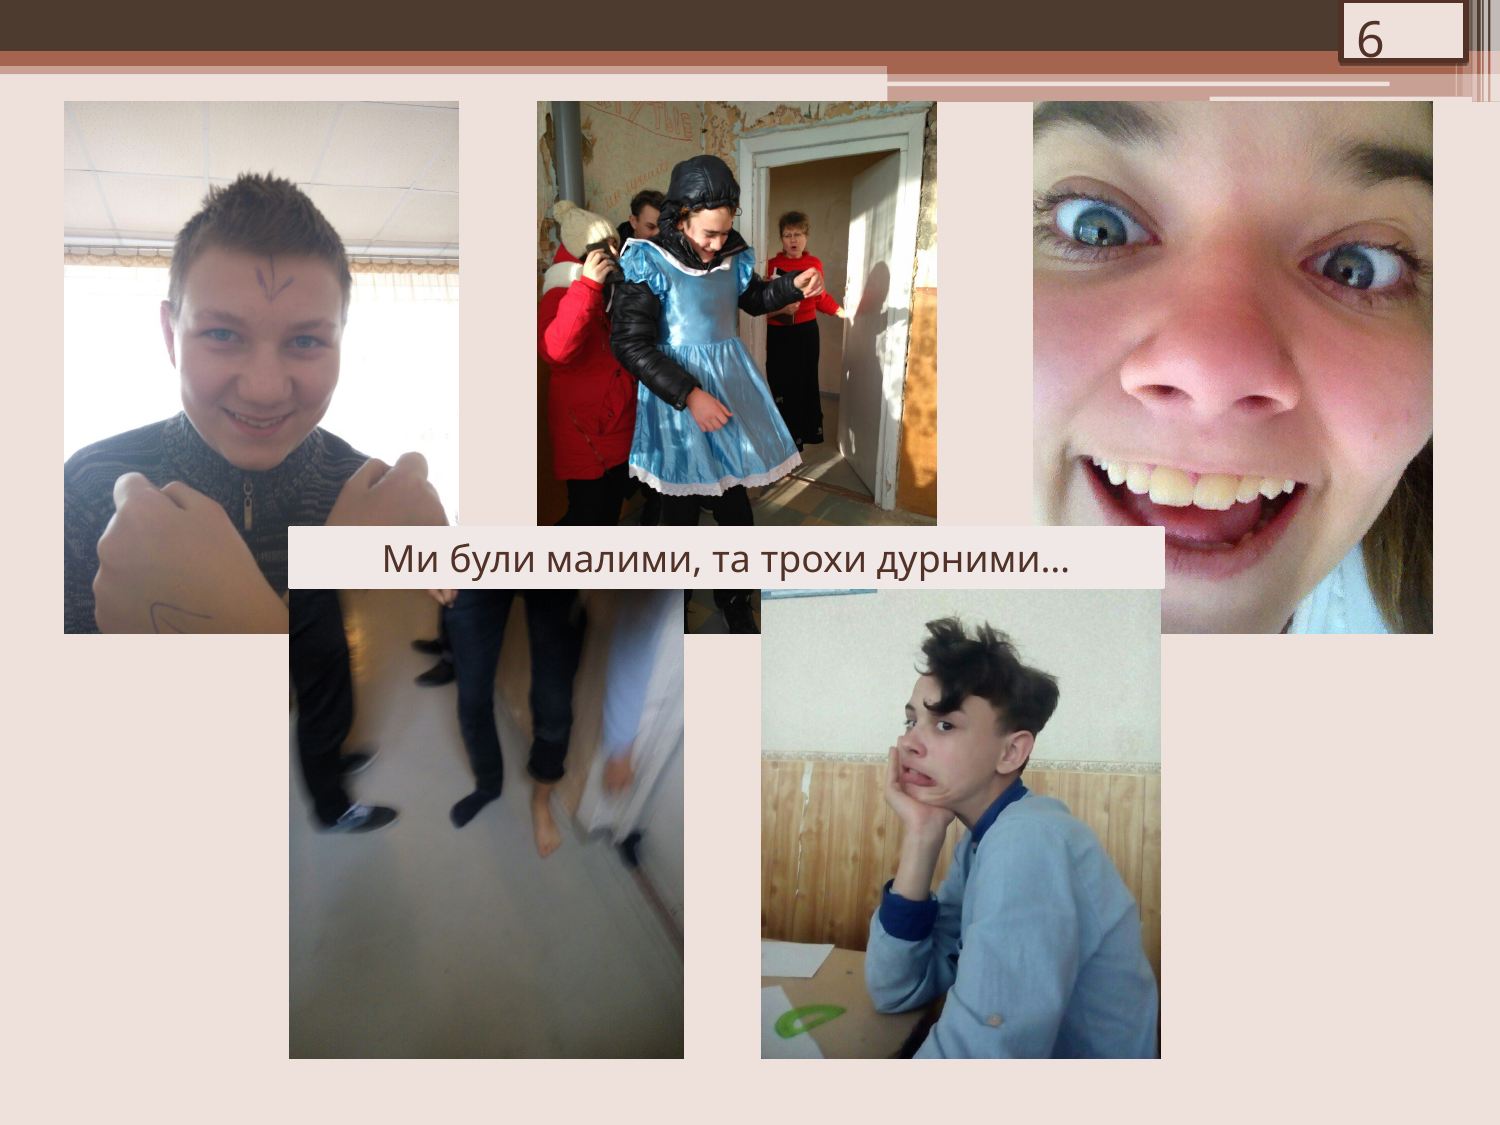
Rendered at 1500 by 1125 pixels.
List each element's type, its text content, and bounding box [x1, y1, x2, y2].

text_box 6 [1341, 0, 1467, 61]
text_box Ми були малими, та трохи дурними… [289, 527, 1164, 588]
picture [64, 101, 1433, 1059]
picture [537, 101, 937, 526]
